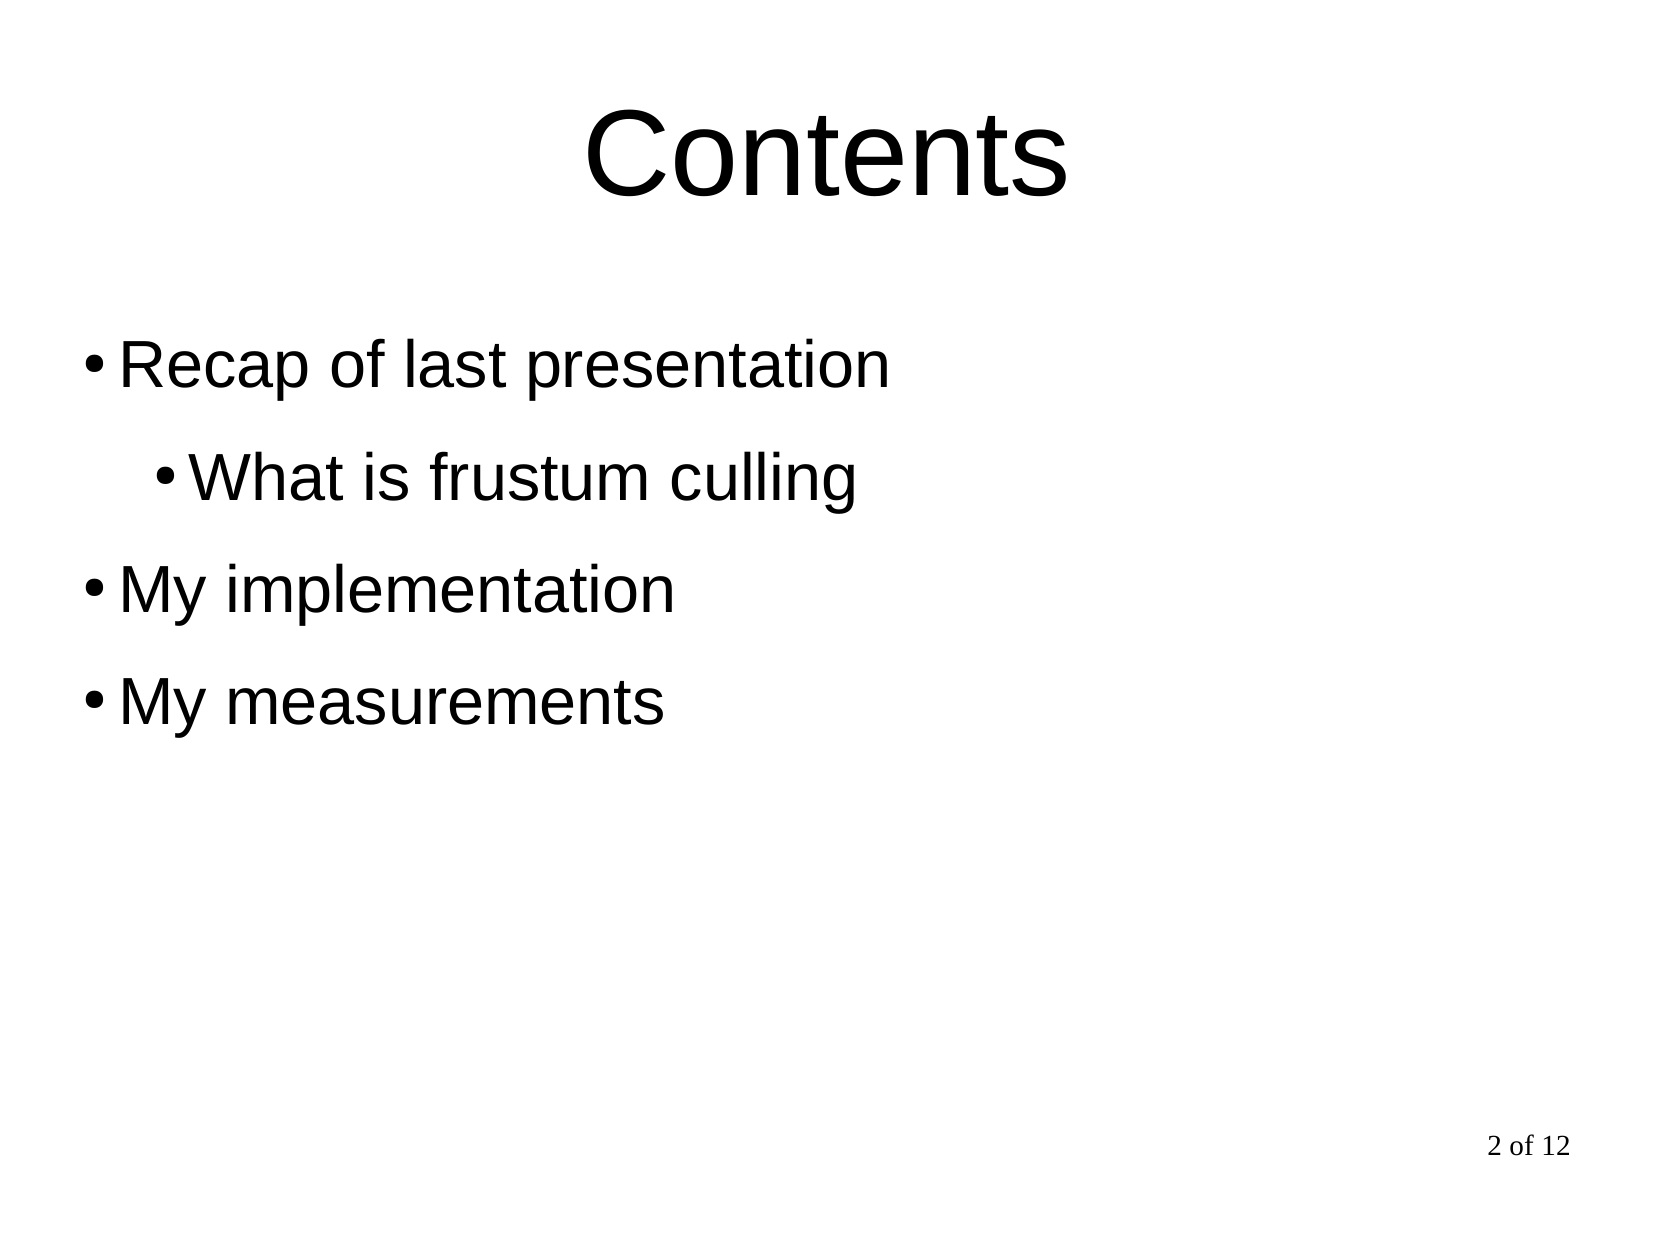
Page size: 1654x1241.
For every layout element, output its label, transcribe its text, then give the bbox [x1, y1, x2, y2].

subtitle Recap of last presentation What is frustum culling My implementation My measurements [82, 290, 1571, 1010]
title Contents [82, 49, 1571, 257]
